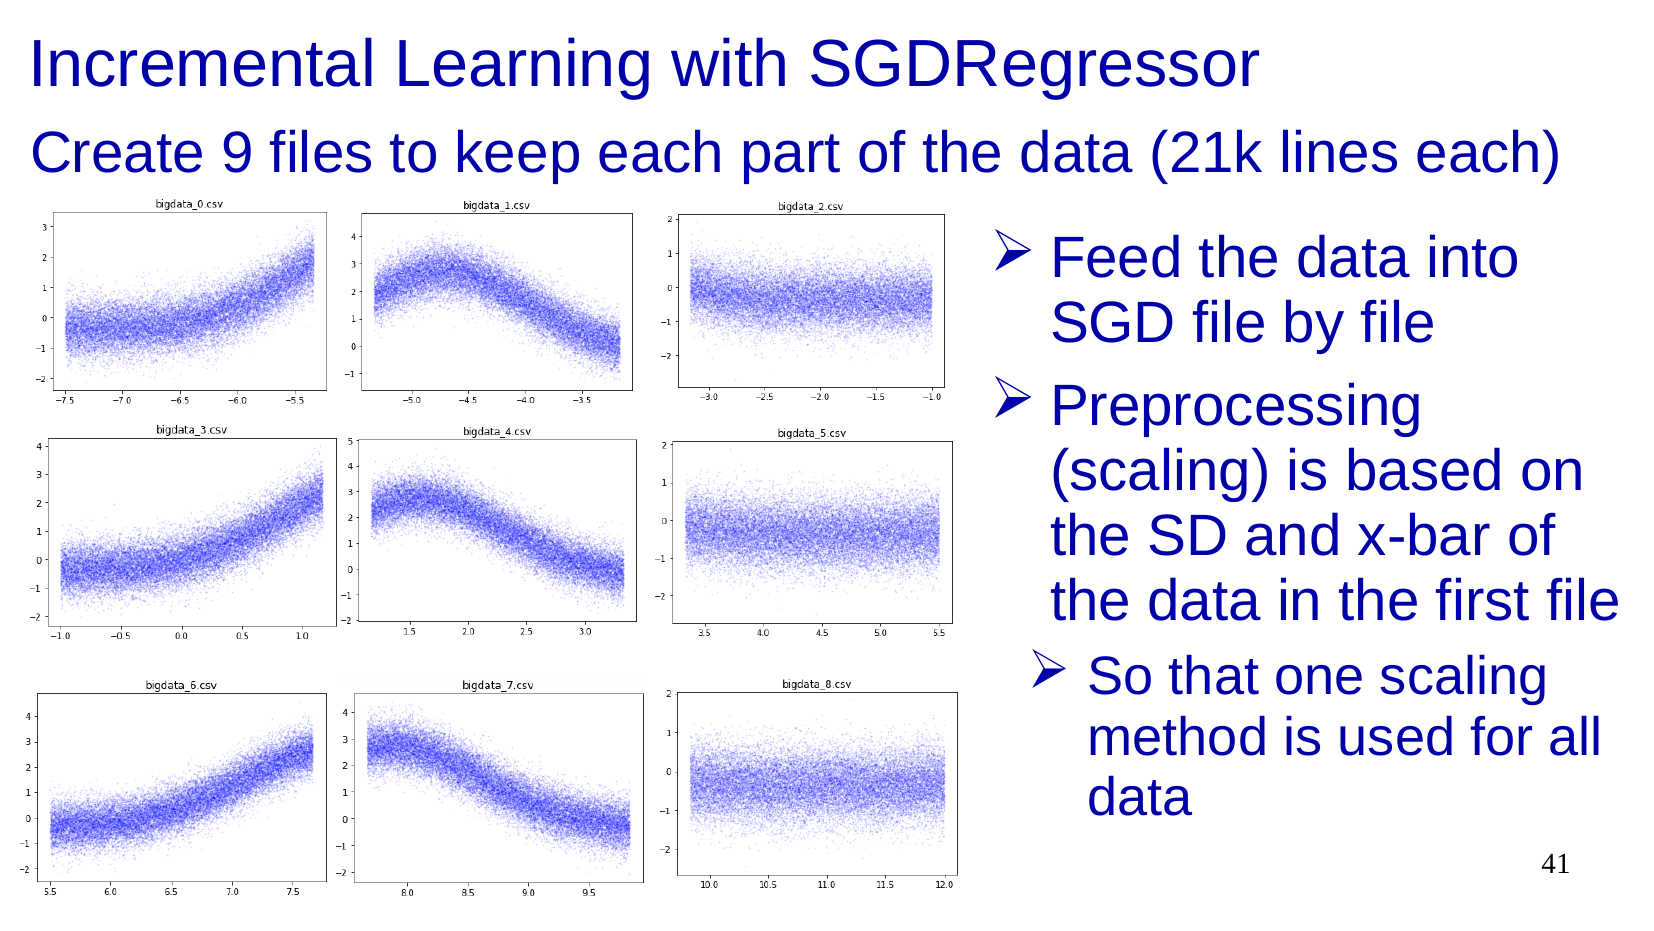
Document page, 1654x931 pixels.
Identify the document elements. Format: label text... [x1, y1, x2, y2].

picture [652, 418, 955, 640]
list Feed the data into SGD file by file Preprocessing (scaling) is based on the SD and x-bar of the data in the first file So that one scaling method is used for all data [990, 225, 1645, 916]
picture [336, 674, 646, 902]
picture [345, 194, 635, 407]
picture [660, 197, 946, 406]
picture [660, 674, 961, 891]
picture [30, 420, 640, 646]
title Incremental Learning with SGDRegressor [28, 21, 1626, 106]
picture [20, 674, 331, 901]
picture [36, 194, 331, 408]
list Create 9 files to keep each part of the data (21k lines each) [30, 120, 1645, 916]
